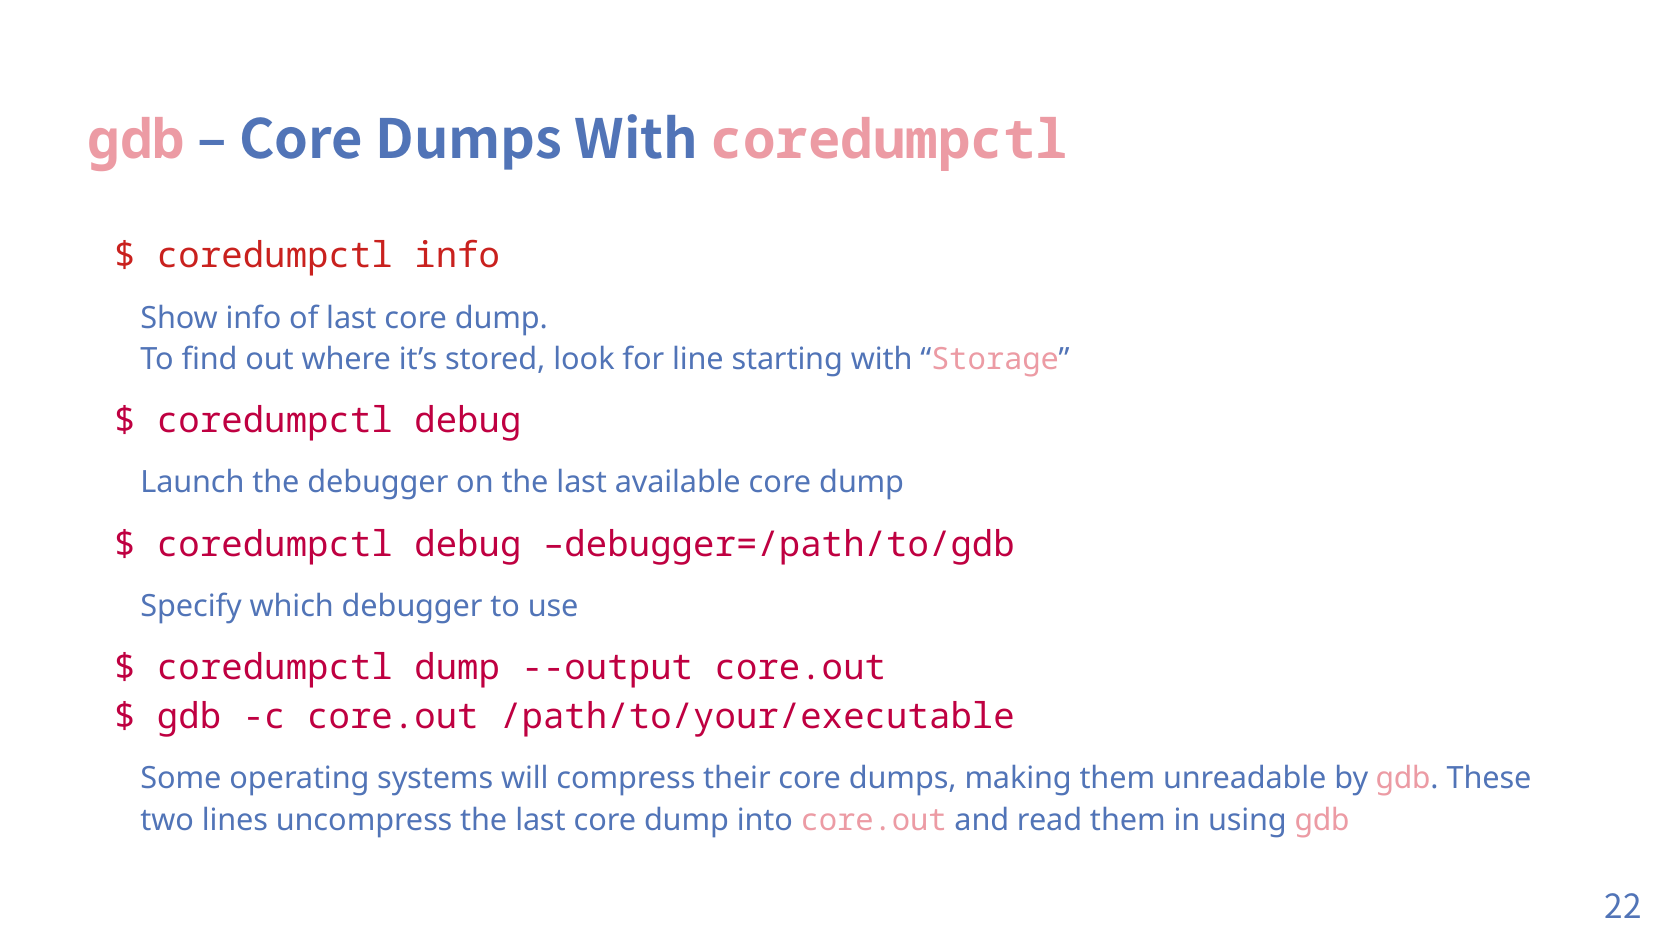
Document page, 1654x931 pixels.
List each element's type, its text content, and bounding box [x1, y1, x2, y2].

title gdb – Core Dumps With coredumpctl [87, 93, 1563, 176]
list $ coredumpctl info Show info of last core dump. To find out where it’s stored, look for line starting with “Storage” $ coredumpctl debug Launch the debugger on the last available core dump $ coredumpctl debug –debugger=/path/to/gdb Specify which debugger to use $ coredumpctl dump --output core.out $ gdb -c core.out /path/to/your/executable Some operating systems will compress their core dumps, making them unreadable by gdb. These two lines uncompress the last core dump into core.out and read them in using gdb [87, 229, 1553, 840]
